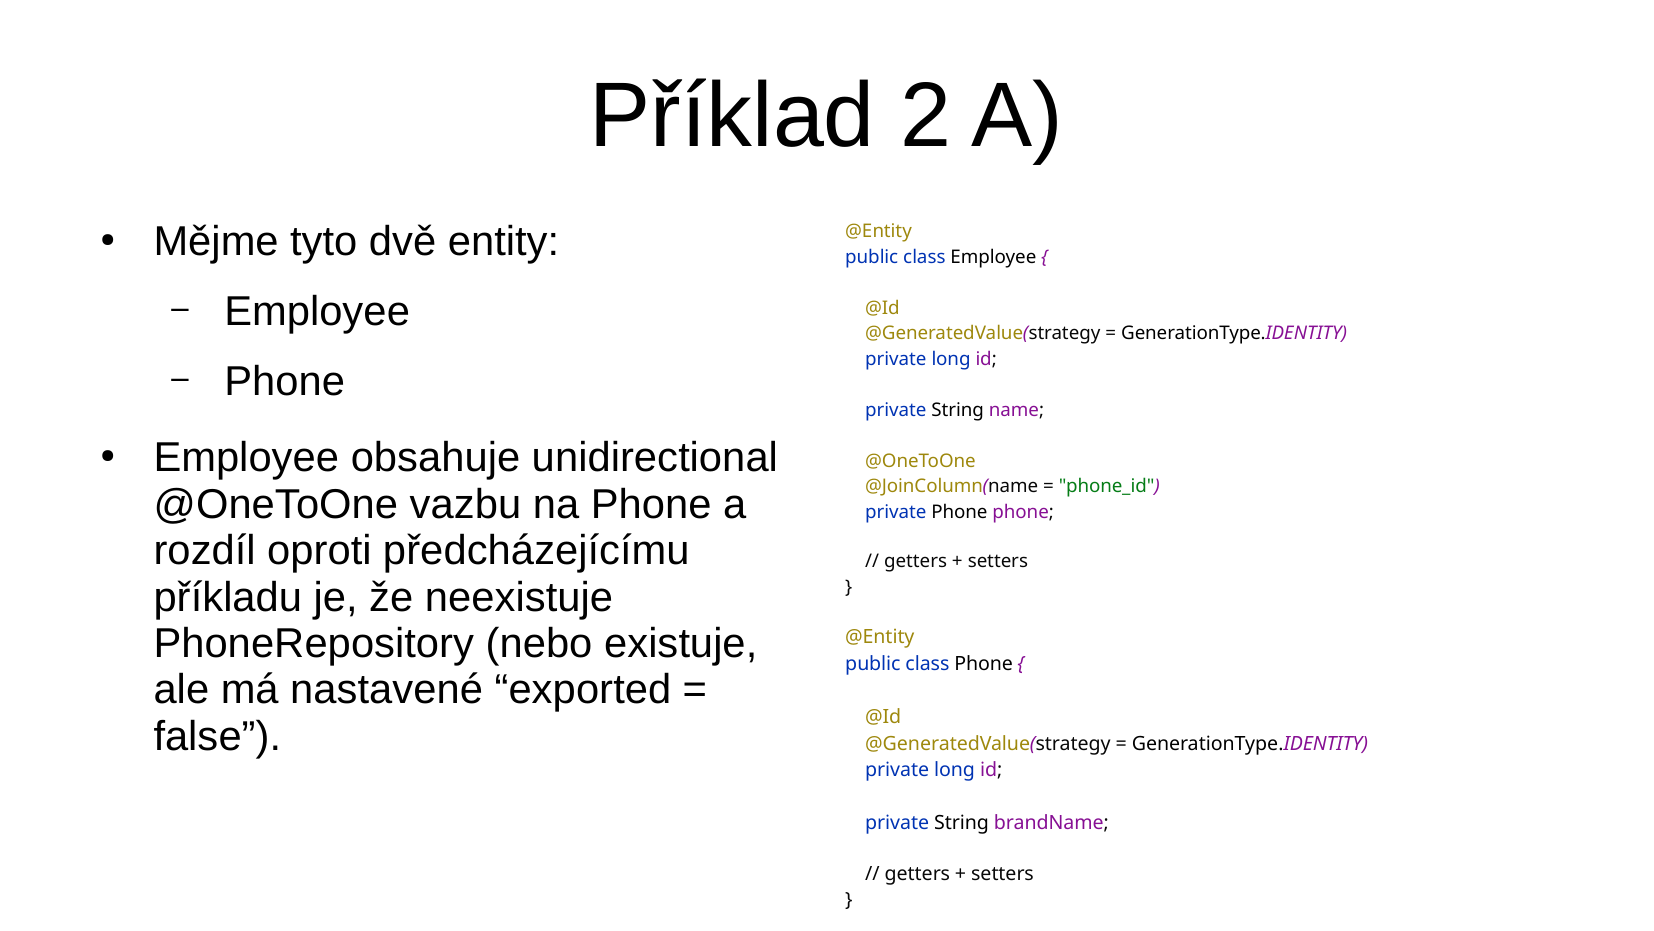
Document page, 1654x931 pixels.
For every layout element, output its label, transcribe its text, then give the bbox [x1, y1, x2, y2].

list @Entity public class Employee { @Id @GeneratedValue(strategy = GenerationType.IDENTITY) private long id; private String name; @OneToOne @JoinColumn(name = "phone_id") private Phone phone; // getters + setters } @Entity public class Phone { @Id @GeneratedValue(strategy = GenerationType.IDENTITY) private long id; private String brandName; // getters + setters } [845, 217, 1654, 916]
list Mějme tyto dvě entity: Employee Phone Employee obsahuje unidirectional @OneToOne vazbu na Phone a rozdíl oproti předcházejícímu příkladu je, že neexistuje PhoneRepository (nebo existuje, ale má nastavené “exported = false”). [82, 217, 809, 886]
title Příklad 2 A) [82, 37, 1571, 193]
